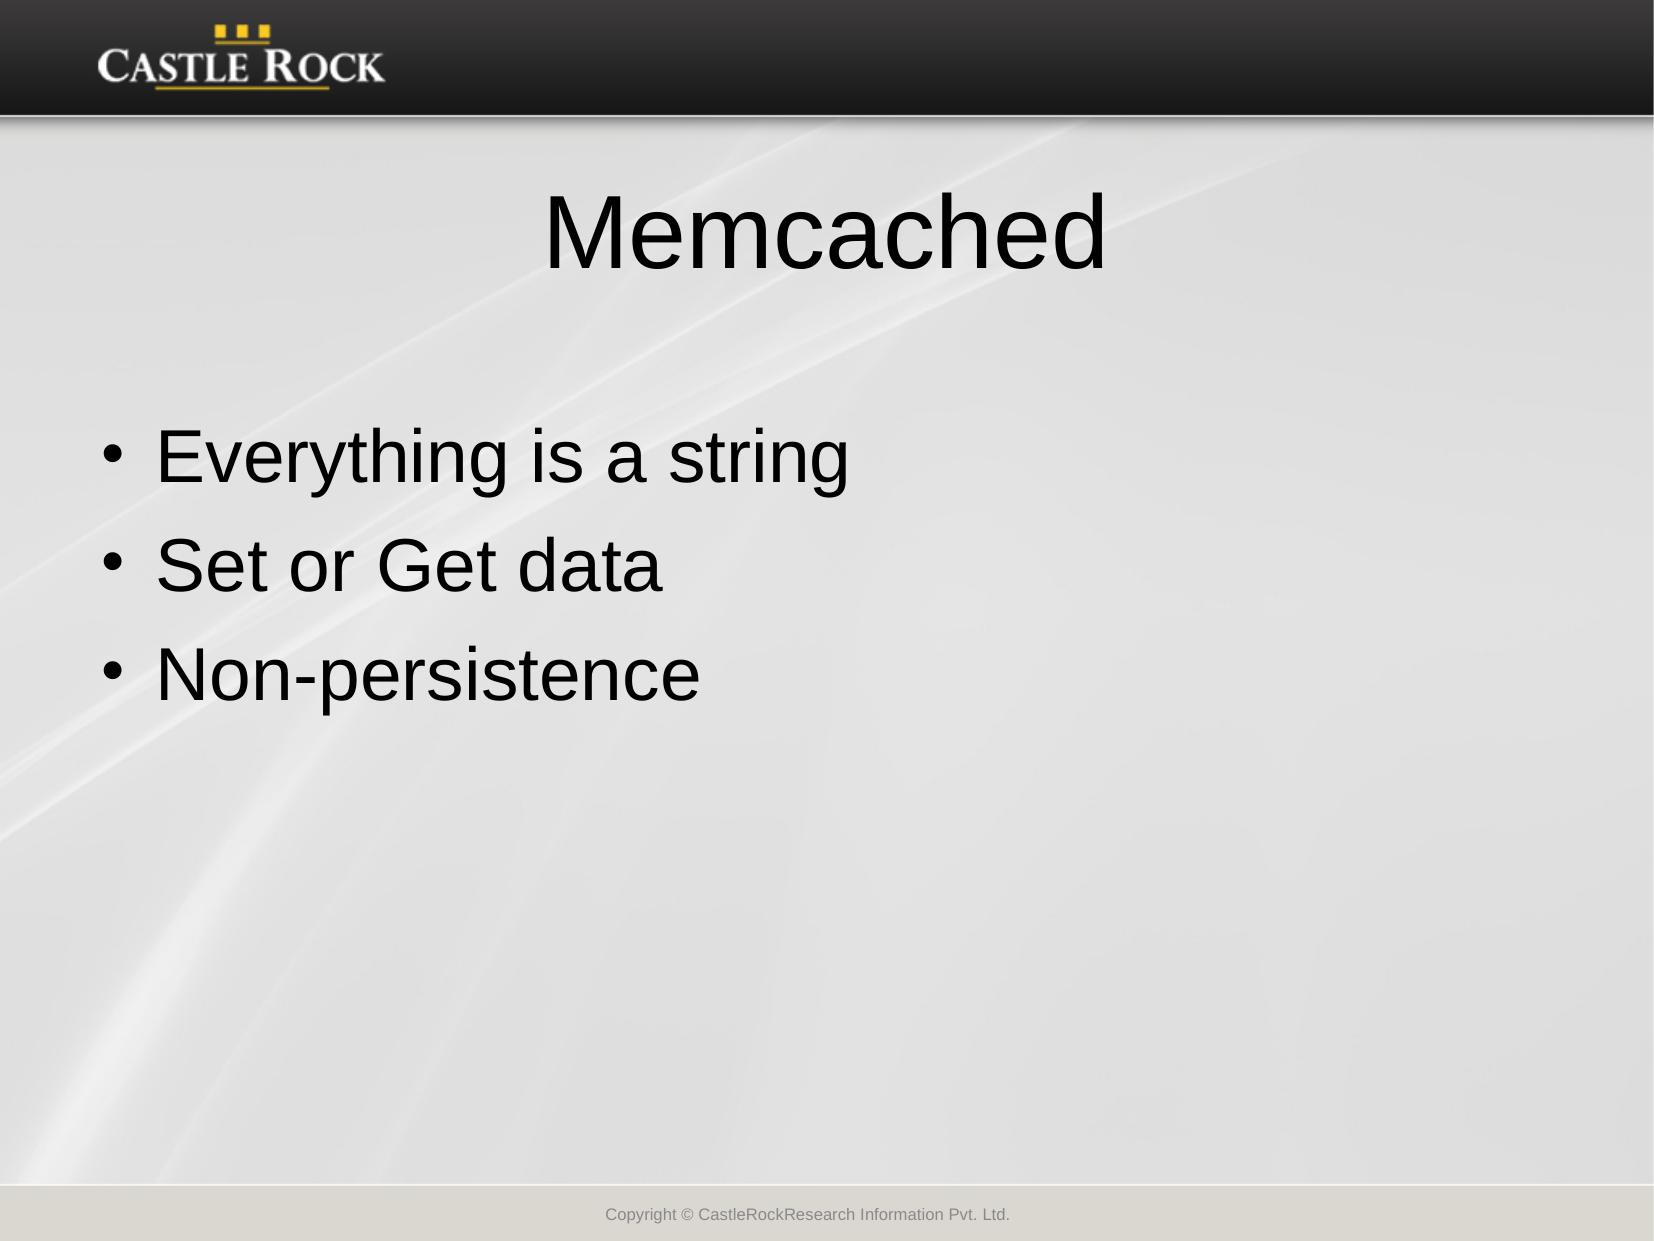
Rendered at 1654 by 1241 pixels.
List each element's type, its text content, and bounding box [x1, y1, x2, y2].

title Memcached [82, 116, 1570, 338]
picture [0, 0, 1654, 1241]
list Everything is a string Set or Get data Non-persistence [82, 399, 1570, 1221]
